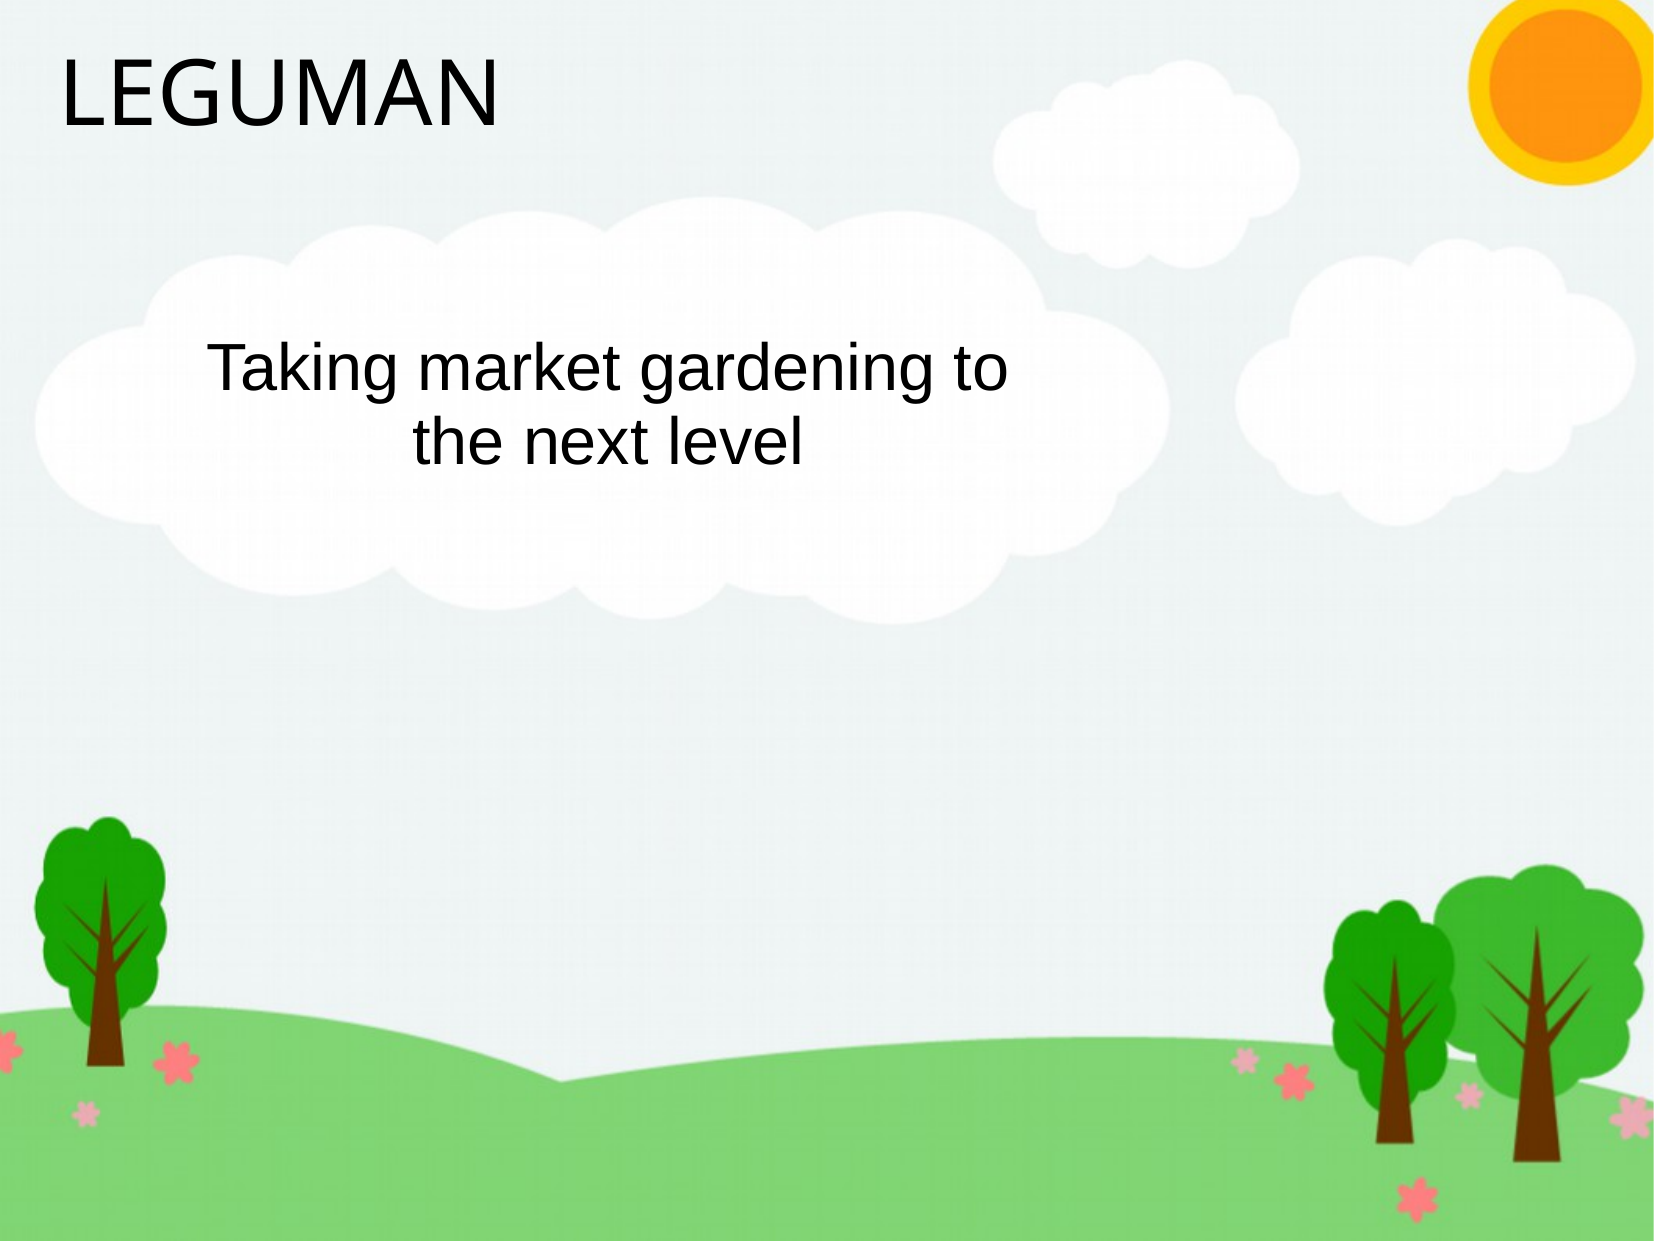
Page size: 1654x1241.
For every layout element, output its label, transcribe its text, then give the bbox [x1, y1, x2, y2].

picture [0, 0, 1654, 1241]
subtitle Taking market gardening to the next level [183, 324, 1034, 484]
title LEGUMAN [59, 0, 1524, 237]
